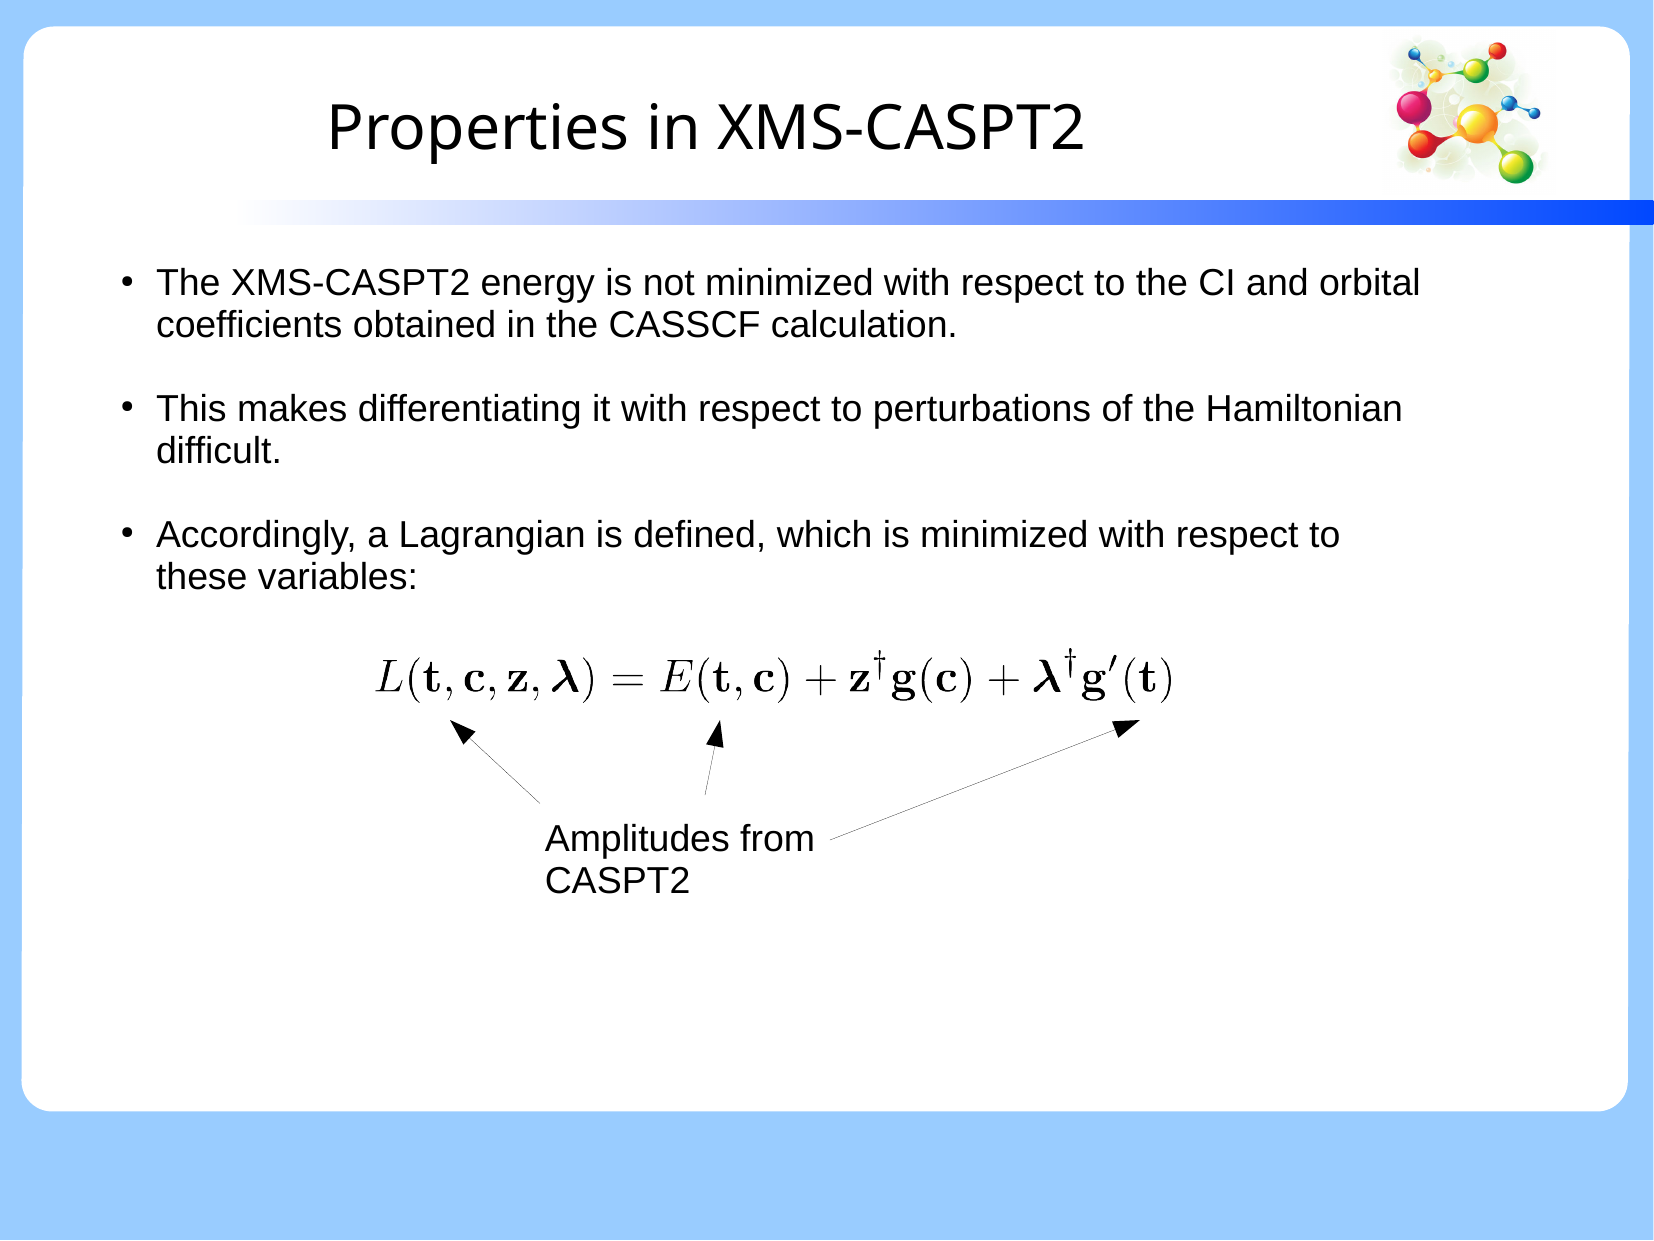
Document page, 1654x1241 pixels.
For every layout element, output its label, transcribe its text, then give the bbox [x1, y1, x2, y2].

picture [375, 648, 1171, 703]
picture [1382, 29, 1556, 195]
text_box The XMS-CASPT2 energy is not minimized with respect to the CI and orbital coefficients obtained in the CASSCF calculation. This makes differentiating it with respect to perturbations of the Hamiltonian difficult. Accordingly, a Lagrangian is defined, which is minimized with respect to these variables: [105, 253, 1456, 1235]
text_box Amplitudes from CASPT2 [529, 810, 920, 909]
table_cell [873, 201, 877, 224]
table_cell [956, 201, 961, 224]
title Properties in XMS-CASPT2 [82, 49, 1332, 201]
